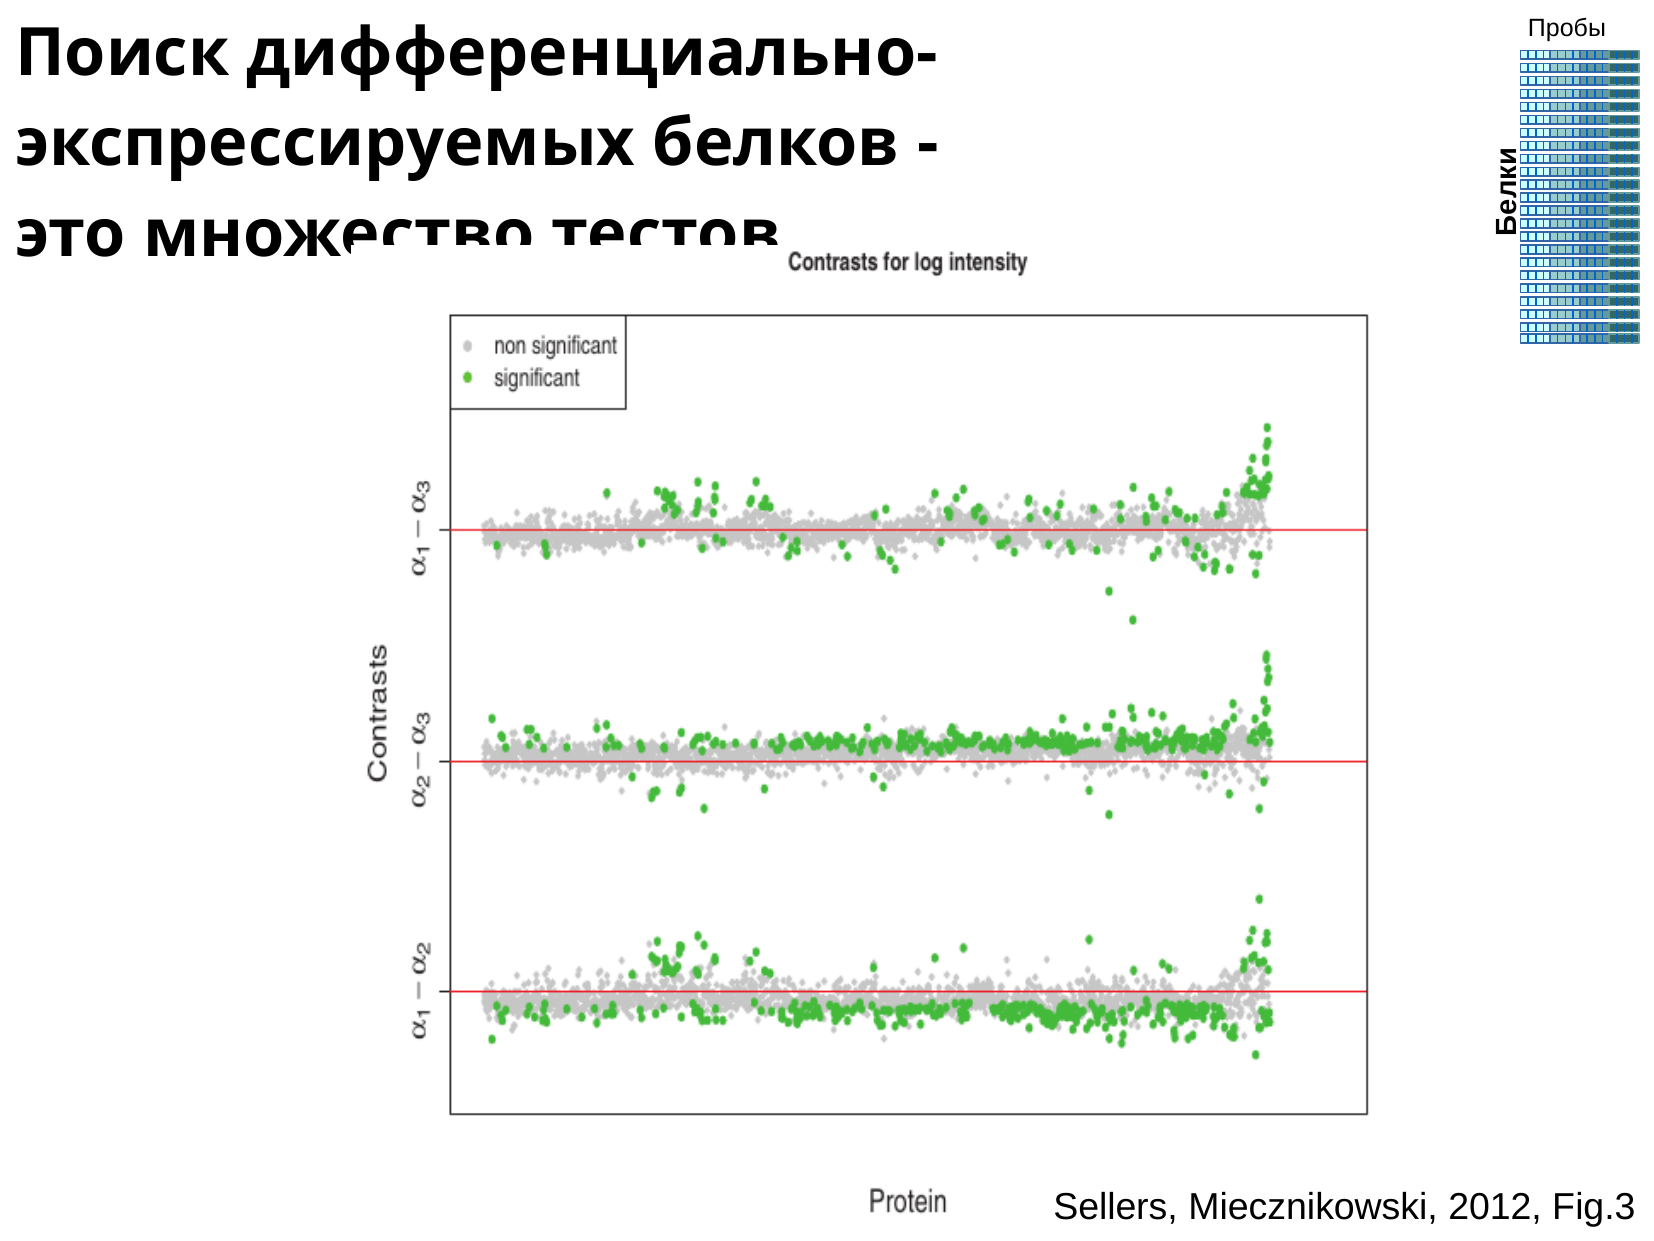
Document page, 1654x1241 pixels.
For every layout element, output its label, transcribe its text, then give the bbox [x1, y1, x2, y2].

text_box [1520, 167, 1527, 176]
text_box [1566, 180, 1572, 189]
text_box [1537, 245, 1543, 254]
text_box [1520, 89, 1639, 99]
text_box [1625, 258, 1631, 267]
text_box [1574, 180, 1586, 189]
text_box [1574, 258, 1586, 267]
text_box [1596, 193, 1602, 202]
text_box [1520, 76, 1639, 86]
text_box [1537, 154, 1543, 163]
text_box [1596, 271, 1602, 280]
text_box [1625, 271, 1631, 280]
text_box [1588, 258, 1594, 267]
text_box [1633, 258, 1639, 267]
text_box [1625, 180, 1631, 189]
text_box [1596, 219, 1602, 228]
text_box [1566, 232, 1572, 241]
text_box [1566, 245, 1572, 254]
text_box [1596, 322, 1624, 332]
text_box [1544, 193, 1557, 202]
text_box Пробы [1513, 6, 1649, 54]
text_box [1596, 167, 1602, 176]
text_box [1618, 245, 1624, 254]
text_box [1520, 50, 1639, 60]
text_box [1574, 154, 1586, 163]
text_box [1603, 271, 1616, 280]
text_box [1603, 232, 1616, 241]
text_box [1558, 154, 1565, 163]
text_box [1588, 232, 1594, 241]
text_box [1558, 271, 1565, 280]
text_box [1529, 271, 1535, 280]
text_box [1529, 245, 1535, 254]
text_box [1603, 180, 1616, 189]
text_box [1520, 180, 1527, 189]
text_box [1537, 271, 1543, 280]
text_box [1544, 232, 1557, 241]
text_box [1633, 193, 1639, 202]
text_box [1625, 206, 1631, 215]
text_box [1625, 193, 1631, 202]
text_box [1529, 219, 1535, 228]
text_box [1544, 206, 1557, 215]
text_box [1588, 271, 1594, 280]
text_box [1537, 334, 1543, 343]
text_box [1566, 154, 1572, 163]
text_box [1625, 154, 1631, 163]
text_box [1633, 180, 1639, 189]
text_box [1633, 219, 1639, 228]
text_box [1603, 334, 1616, 343]
text_box [1537, 309, 1565, 319]
text_box [1529, 167, 1535, 176]
text_box [1633, 154, 1639, 163]
text_box [1520, 63, 1639, 73]
text_box [1588, 219, 1594, 228]
text_box [1566, 322, 1595, 332]
text_box [1596, 245, 1602, 254]
text_box [1618, 232, 1624, 241]
text_box [1529, 334, 1535, 343]
text_box [1588, 193, 1594, 202]
text_box [1520, 296, 1639, 306]
text_box [1618, 334, 1624, 343]
text_box [1596, 309, 1624, 319]
text_box [1603, 206, 1616, 215]
text_box [1537, 180, 1543, 189]
text_box [1625, 334, 1631, 343]
text_box [1618, 271, 1624, 280]
text_box [1558, 258, 1565, 267]
text_box [1558, 180, 1565, 189]
text_box [1603, 154, 1616, 163]
title Поиск дифференциально- экспрессируемых белков - это множество тестов [15, 19, 1636, 260]
text_box [1566, 334, 1572, 343]
text_box [1618, 219, 1624, 228]
text_box [1537, 219, 1543, 228]
text_box [1618, 206, 1624, 215]
text_box [1574, 245, 1586, 254]
text_box [1520, 154, 1527, 163]
text_box [1566, 193, 1572, 202]
picture [351, 245, 1399, 1238]
text_box [1596, 258, 1602, 267]
text_box [1537, 322, 1565, 332]
text_box [1633, 206, 1639, 215]
text_box [1537, 167, 1543, 176]
text_box [1558, 219, 1565, 228]
text_box [1596, 154, 1602, 163]
text_box [1625, 232, 1631, 241]
text_box [1537, 232, 1543, 241]
text_box [1544, 271, 1557, 280]
text_box [1588, 206, 1594, 215]
text_box [1520, 193, 1527, 202]
text_box [1558, 245, 1565, 254]
text_box [1574, 334, 1586, 343]
text_box [1625, 309, 1639, 319]
text_box [1596, 334, 1602, 343]
text_box [1537, 258, 1543, 267]
text_box [1544, 258, 1557, 267]
text_box [1529, 193, 1535, 202]
text_box [1566, 167, 1572, 176]
text_box [1574, 167, 1586, 176]
text_box [1574, 193, 1586, 202]
text_box [1520, 245, 1527, 254]
text_box [1558, 167, 1565, 176]
text_box [1588, 334, 1594, 343]
text_box [1618, 154, 1624, 163]
text_box [1544, 180, 1557, 189]
text_box [1603, 258, 1616, 267]
text_box [1574, 232, 1586, 241]
text_box [1566, 271, 1572, 280]
text_box [1520, 258, 1527, 267]
text_box [1529, 154, 1535, 163]
text_box [1558, 206, 1565, 215]
text_box [1574, 206, 1586, 215]
text_box [1520, 322, 1536, 332]
text_box [1520, 206, 1527, 215]
text_box [1588, 245, 1594, 254]
text_box [1603, 219, 1616, 228]
text_box [1529, 206, 1535, 215]
text_box [1537, 206, 1543, 215]
text_box [1520, 102, 1639, 112]
text_box [1529, 180, 1535, 189]
text_box [1588, 180, 1594, 189]
text_box [1558, 232, 1565, 241]
text_box [1596, 232, 1602, 241]
text_box [1520, 141, 1639, 151]
text_box [1520, 309, 1536, 319]
text_box [1618, 193, 1624, 202]
text_box [1520, 271, 1527, 280]
text_box [1520, 115, 1639, 125]
text_box [1618, 180, 1624, 189]
text_box [1618, 167, 1624, 176]
text_box [1520, 334, 1527, 343]
text_box [1520, 232, 1527, 241]
text_box [1544, 219, 1557, 228]
text_box [1529, 232, 1535, 241]
text_box [1625, 167, 1631, 176]
text_box [1633, 334, 1639, 343]
text_box [1633, 167, 1639, 176]
text_box [1588, 167, 1594, 176]
text_box [1596, 206, 1602, 215]
text_box [1537, 193, 1543, 202]
text_box [1544, 245, 1557, 254]
text_box [1625, 219, 1631, 228]
text_box [1566, 206, 1572, 215]
text_box [1544, 167, 1557, 176]
text_box [1633, 245, 1639, 254]
text_box [1625, 245, 1631, 254]
text_box [1588, 154, 1594, 163]
text_box Белки [1482, 132, 1530, 251]
text_box [1520, 128, 1639, 138]
text_box [1520, 283, 1639, 293]
text_box [1566, 258, 1572, 267]
text_box [1520, 219, 1527, 228]
text_box [1574, 271, 1586, 280]
text_box [1633, 232, 1639, 241]
text_box [1603, 193, 1616, 202]
text_box Sellers, Miecznikowski, 2012, Fig.3 [927, 1178, 1651, 1235]
text_box [1558, 193, 1565, 202]
text_box [1603, 245, 1616, 254]
text_box [1596, 180, 1602, 189]
text_box [1544, 154, 1557, 163]
text_box [1566, 309, 1595, 319]
text_box [1625, 322, 1639, 332]
text_box [1633, 271, 1639, 280]
text_box [1566, 219, 1572, 228]
text_box [1574, 219, 1586, 228]
text_box [1544, 334, 1557, 343]
text_box [1558, 334, 1565, 343]
text_box [1603, 167, 1616, 176]
text_box [1529, 258, 1535, 267]
text_box [1618, 258, 1624, 267]
